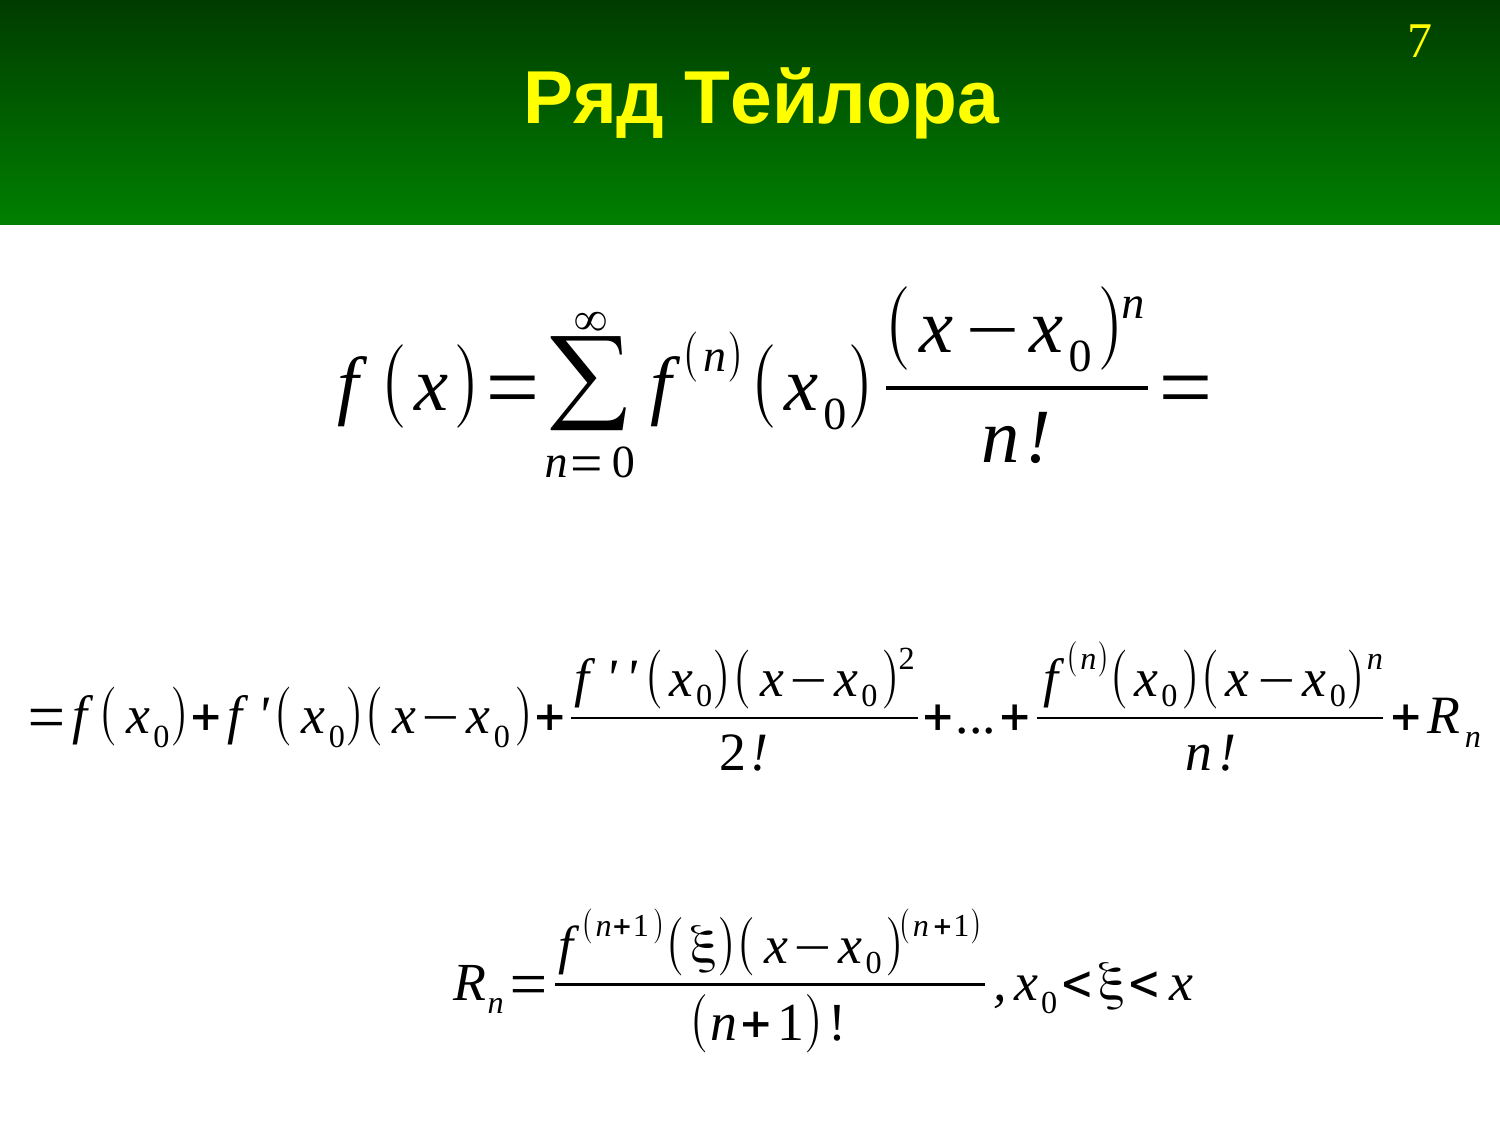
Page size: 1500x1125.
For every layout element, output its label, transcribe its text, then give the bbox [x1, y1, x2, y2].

chart [11, 638, 1494, 784]
title Ряд Тейлора [123, 0, 1399, 188]
chart [318, 275, 1235, 488]
chart [437, 906, 1207, 1055]
